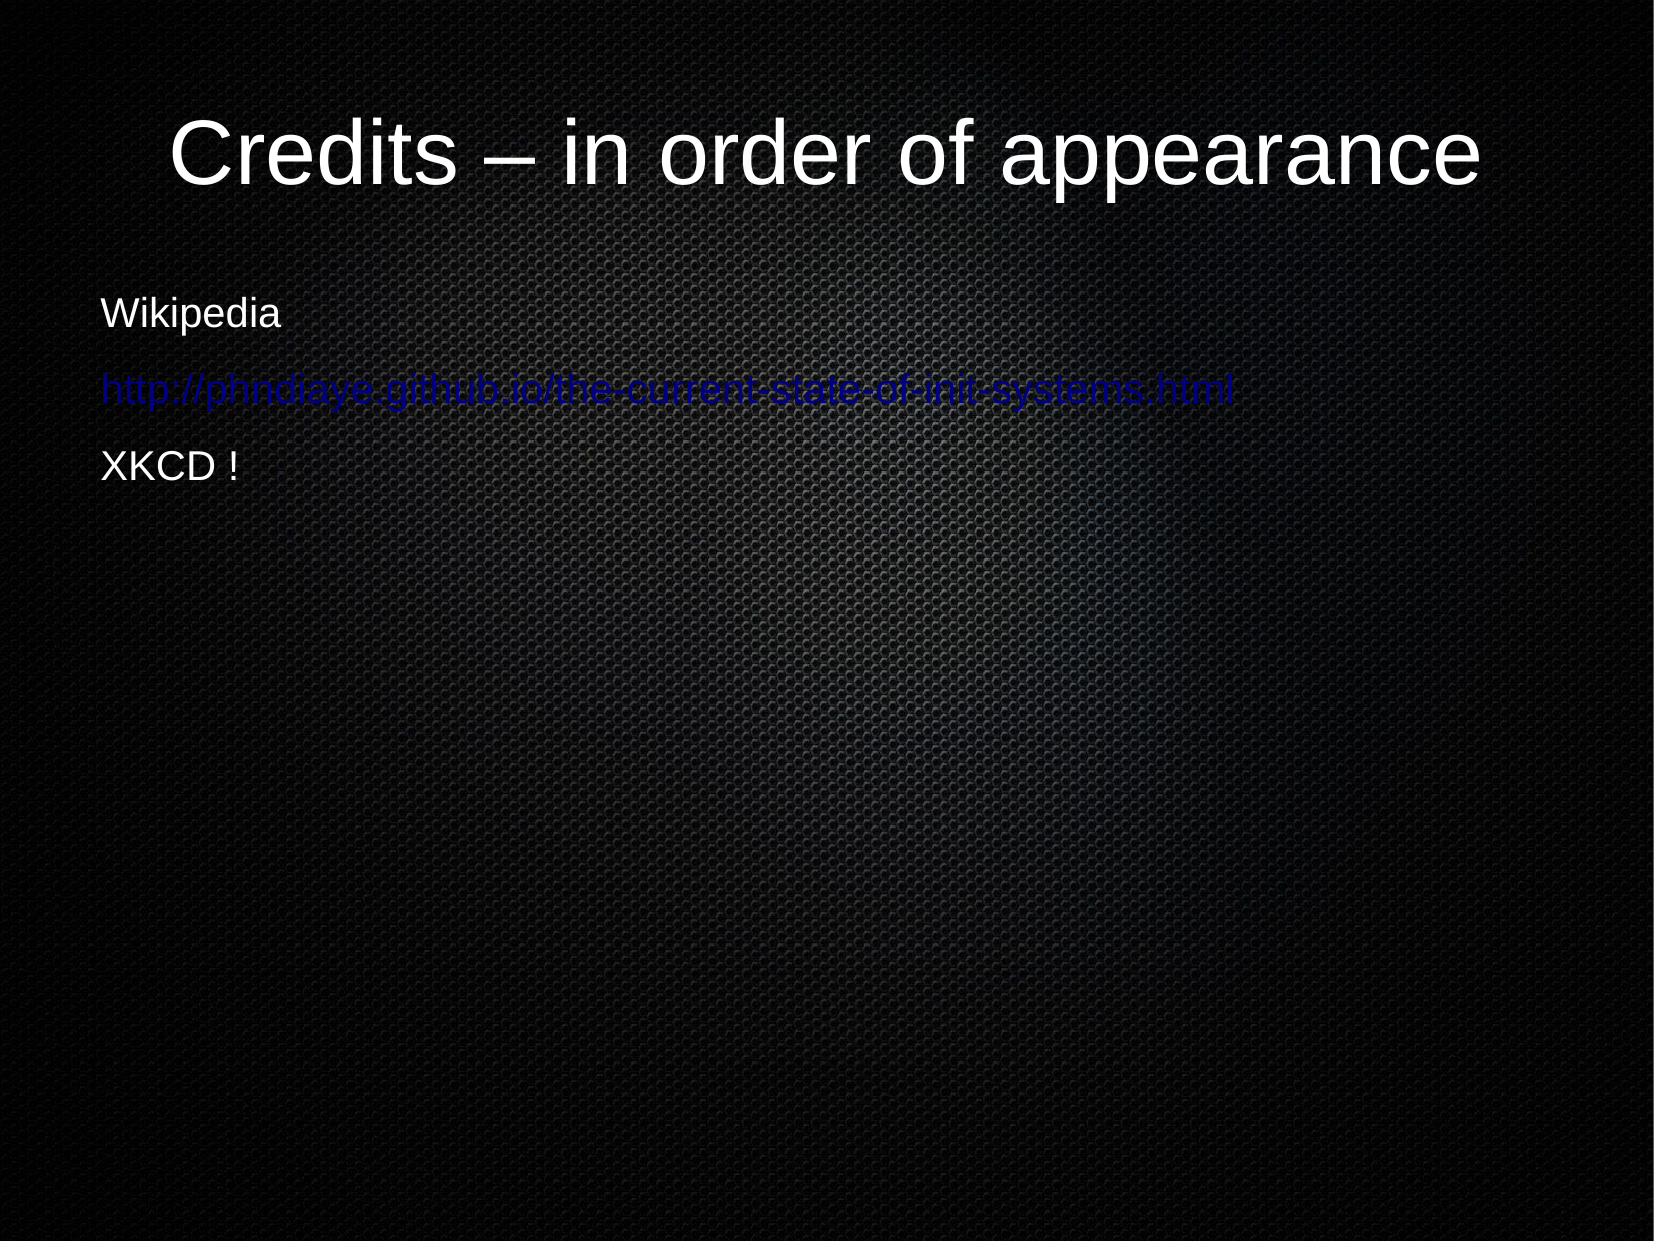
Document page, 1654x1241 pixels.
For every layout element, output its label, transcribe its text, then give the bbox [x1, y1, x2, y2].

title Credits – in order of appearance [82, 49, 1571, 257]
list Wikipedia http://phndiaye.github.io/the-current-state-of-init-systems.html XKCD ! [82, 290, 1571, 1010]
picture [0, 0, 1654, 1241]
